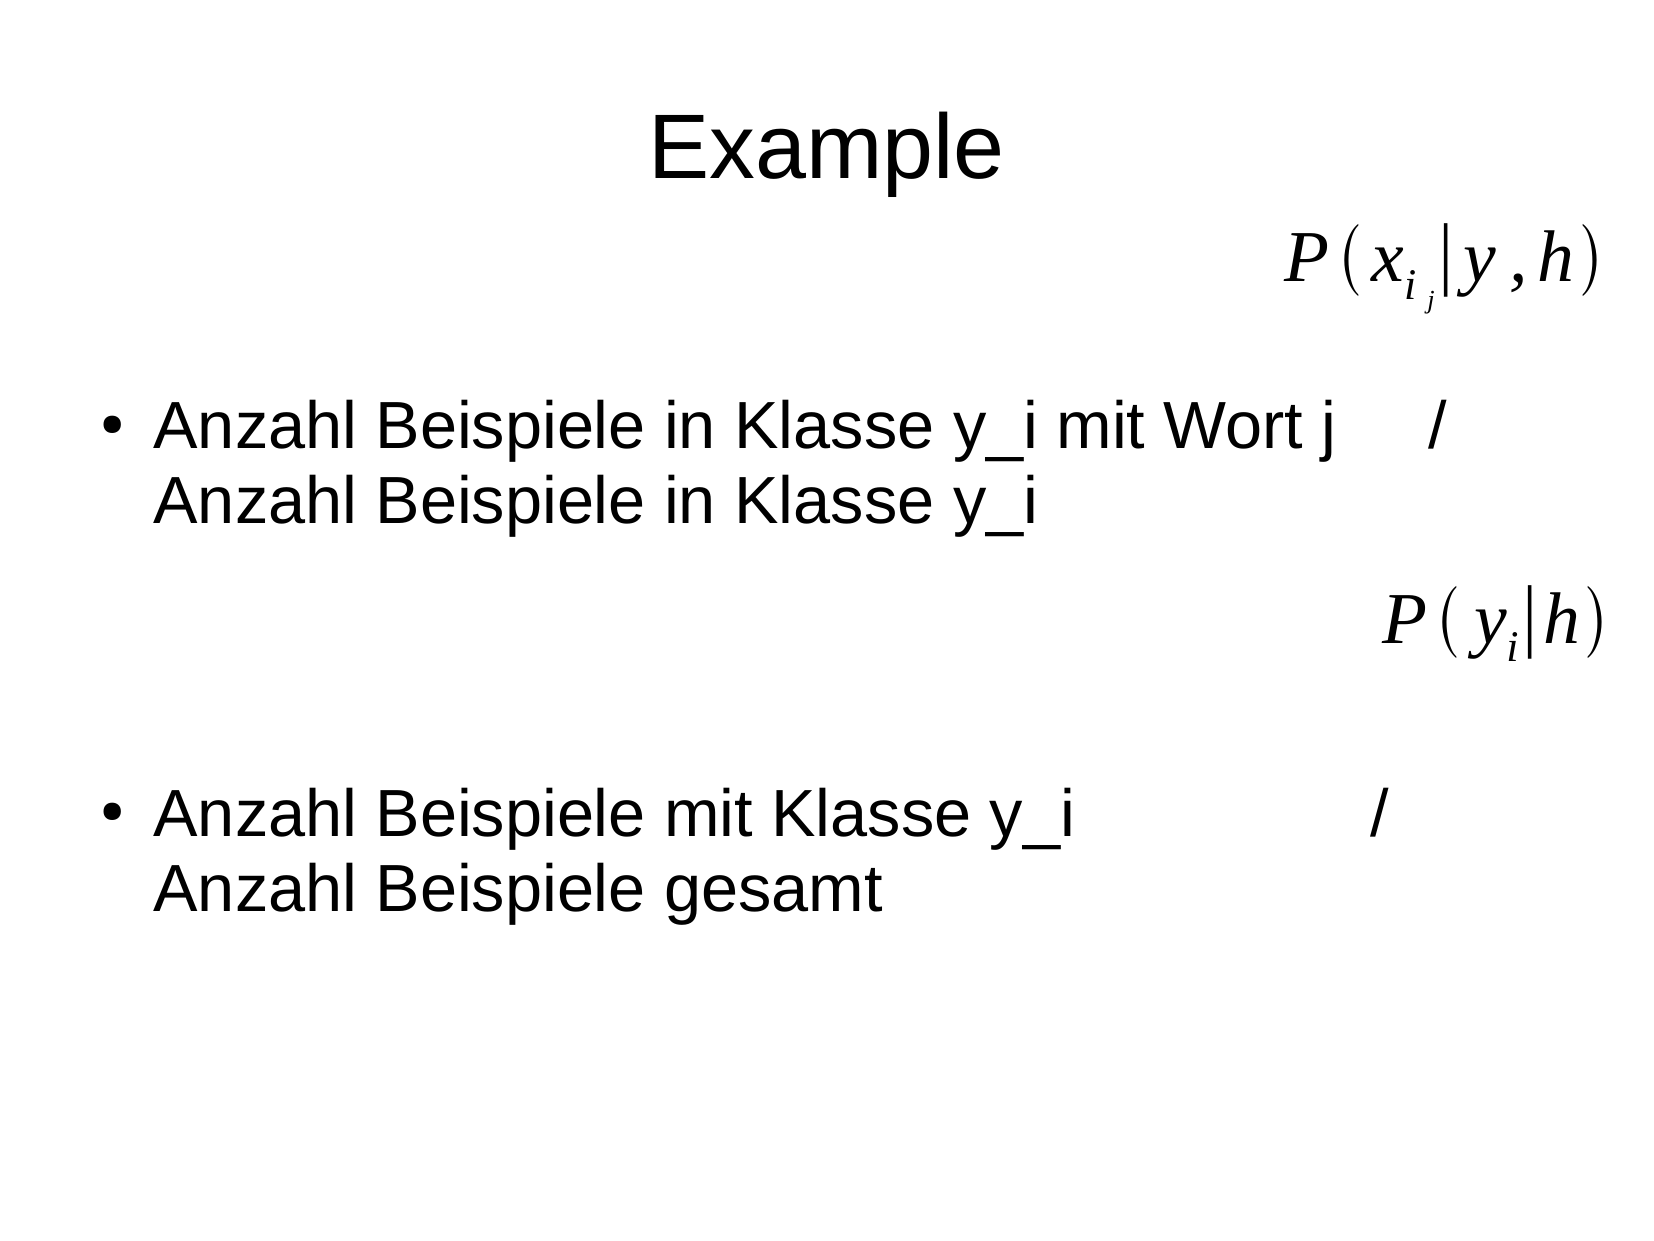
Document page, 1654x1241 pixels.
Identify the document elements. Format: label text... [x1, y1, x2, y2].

chart [1261, 217, 1621, 316]
chart [1359, 579, 1624, 671]
title Example [82, 50, 1571, 244]
list Anzahl Beispiele in Klasse y_i mit Wort j / Anzahl Beispiele in Klasse y_i Anzahl Beispiele mit Klasse y_i / Anzahl Beispiele gesamt [82, 284, 1571, 1103]
